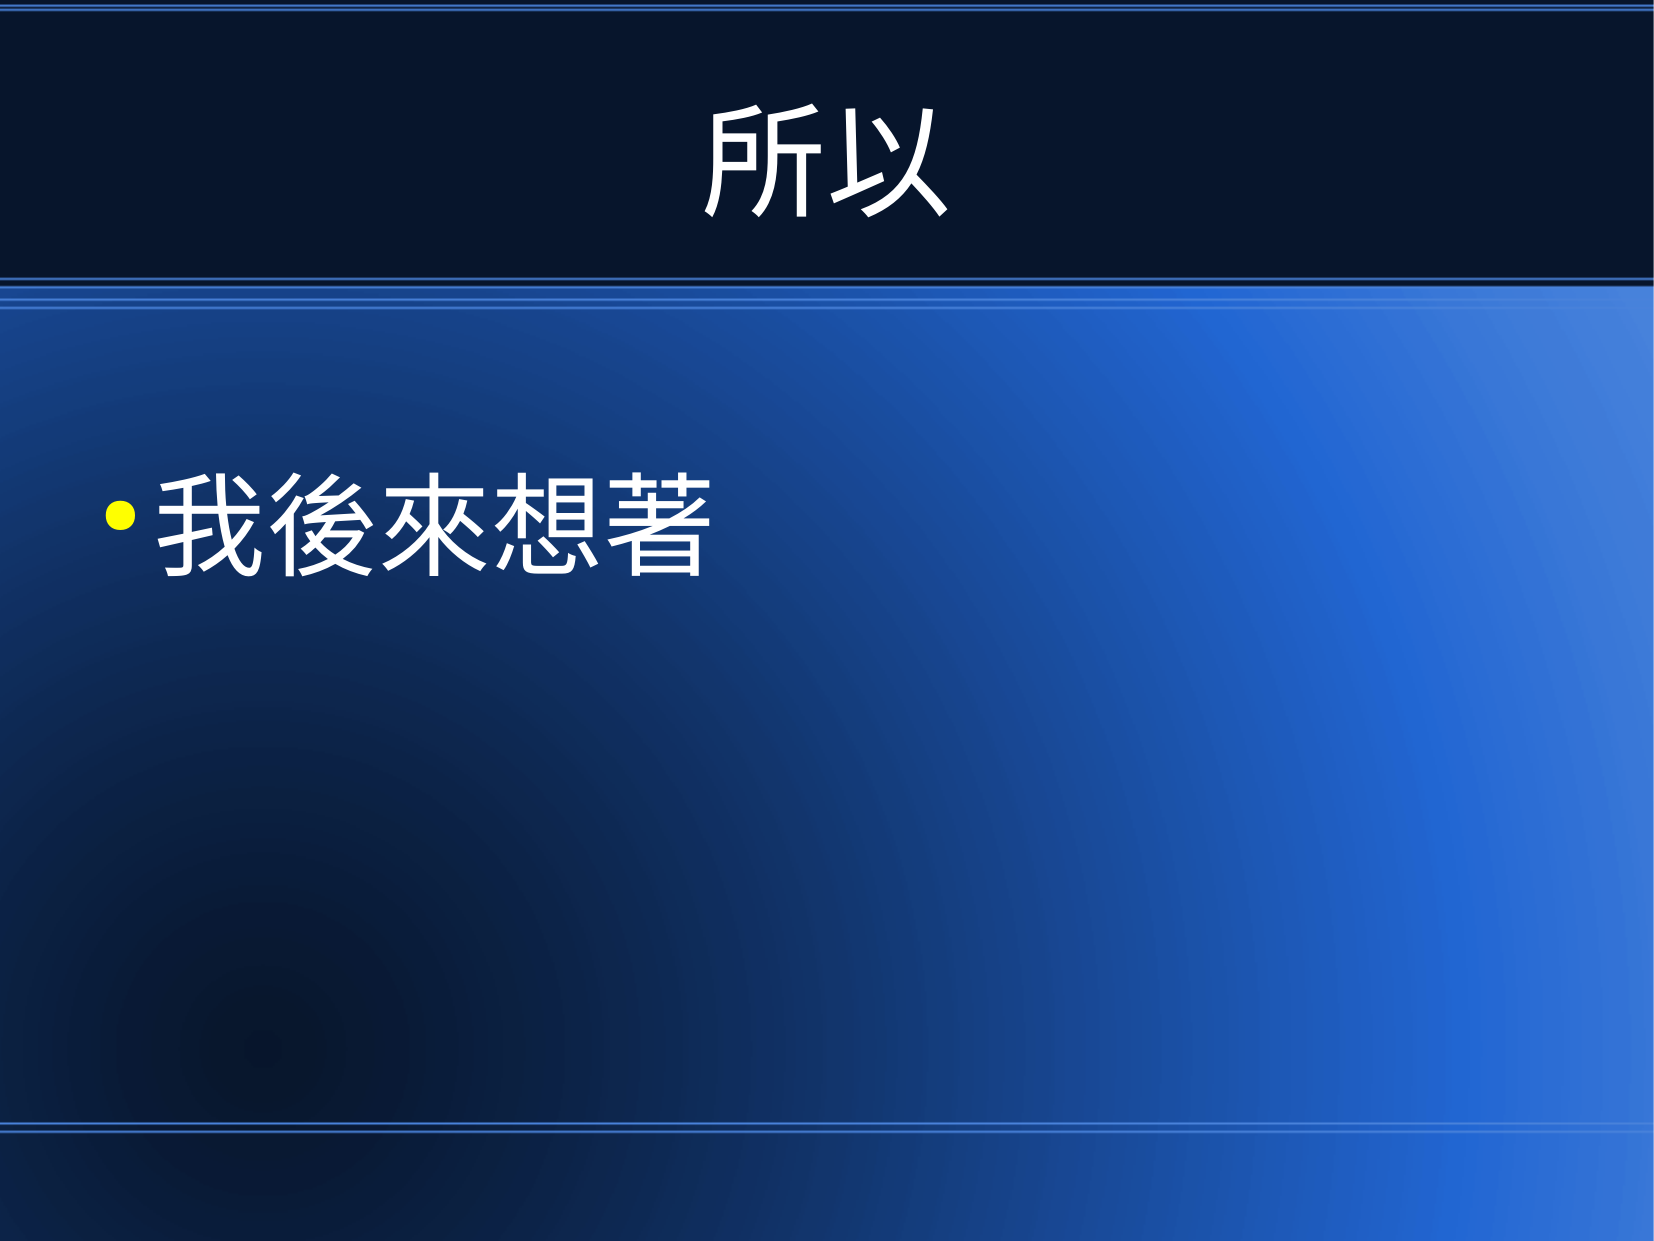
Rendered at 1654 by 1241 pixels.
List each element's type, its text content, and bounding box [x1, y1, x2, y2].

list 我後來想著 [82, 355, 1571, 1241]
title 所以 [82, 49, 1571, 257]
picture [0, 0, 1654, 1241]
